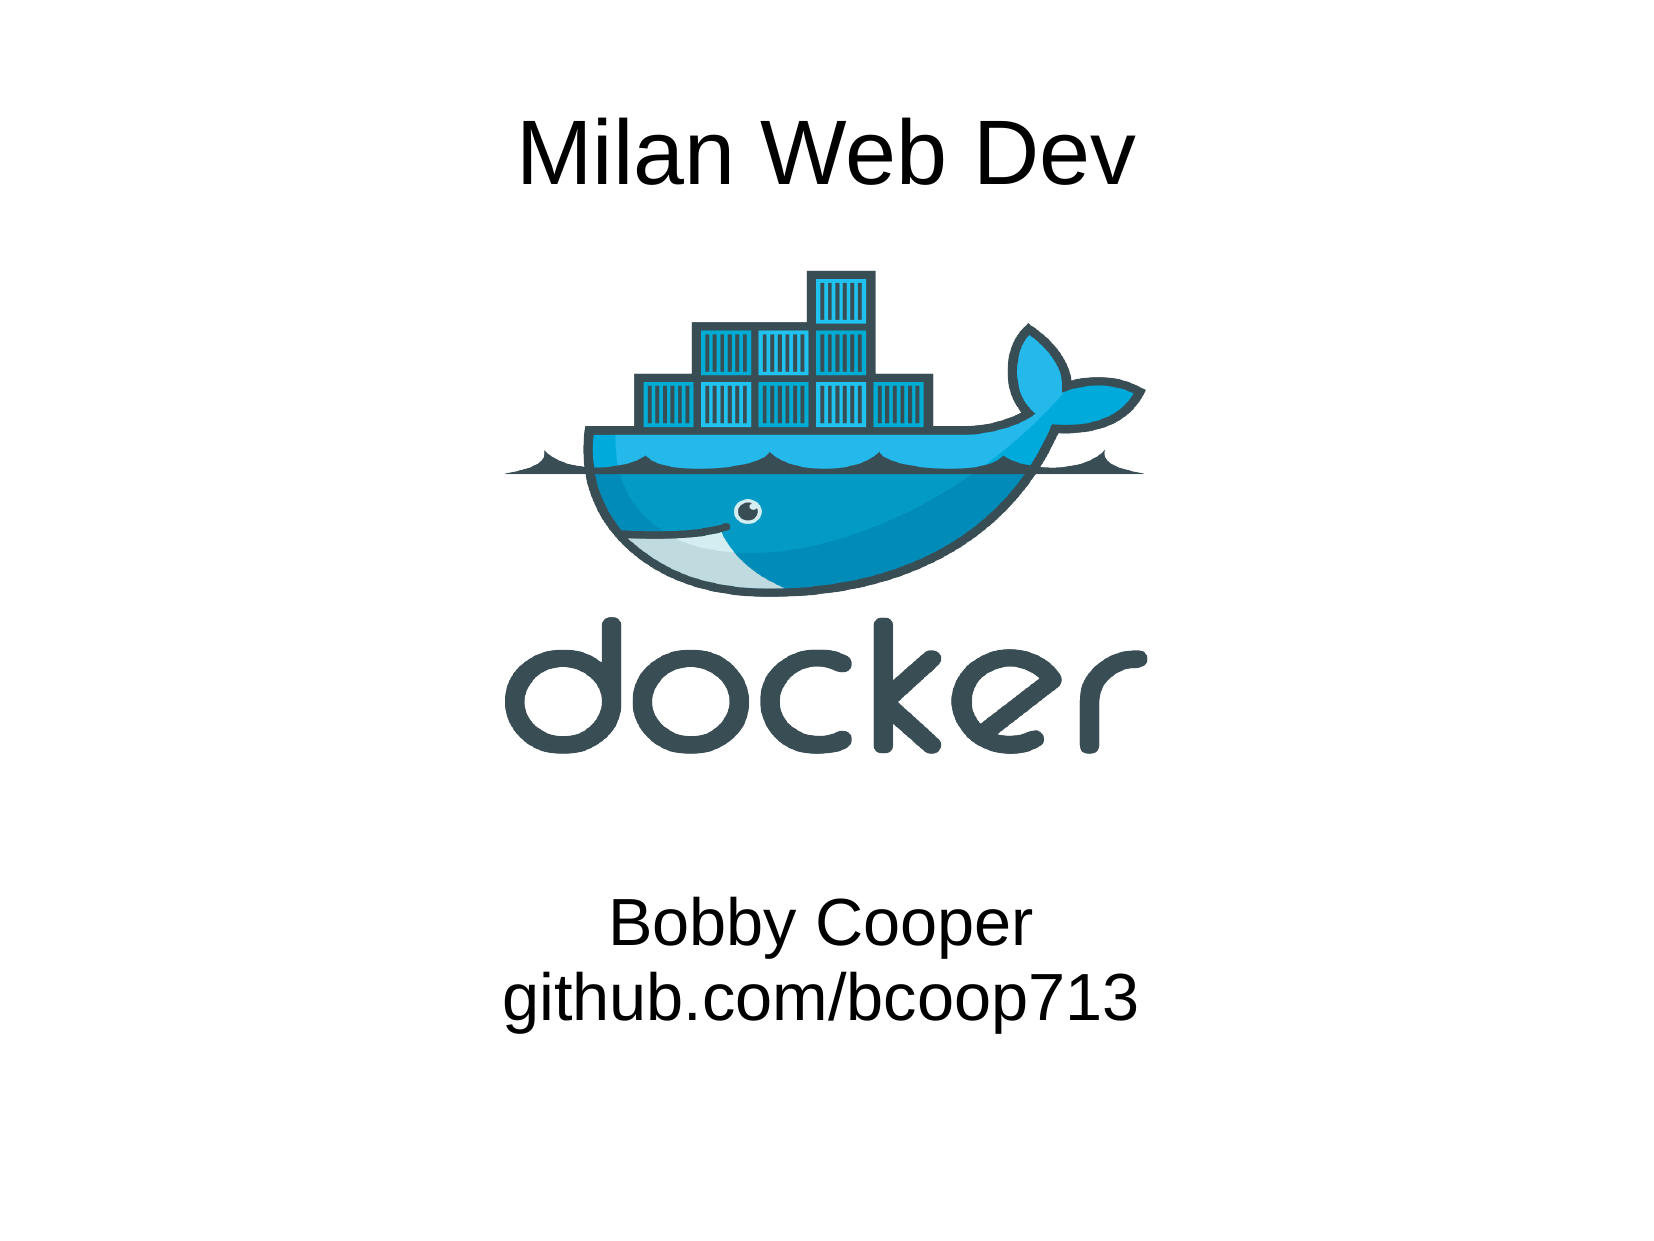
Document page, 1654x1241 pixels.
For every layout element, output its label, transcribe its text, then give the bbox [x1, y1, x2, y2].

title Milan Web Dev [82, 49, 1571, 257]
subtitle Bobby Cooper github.com/bcoop713 [300, 885, 1343, 1110]
picture [386, 164, 1261, 864]
